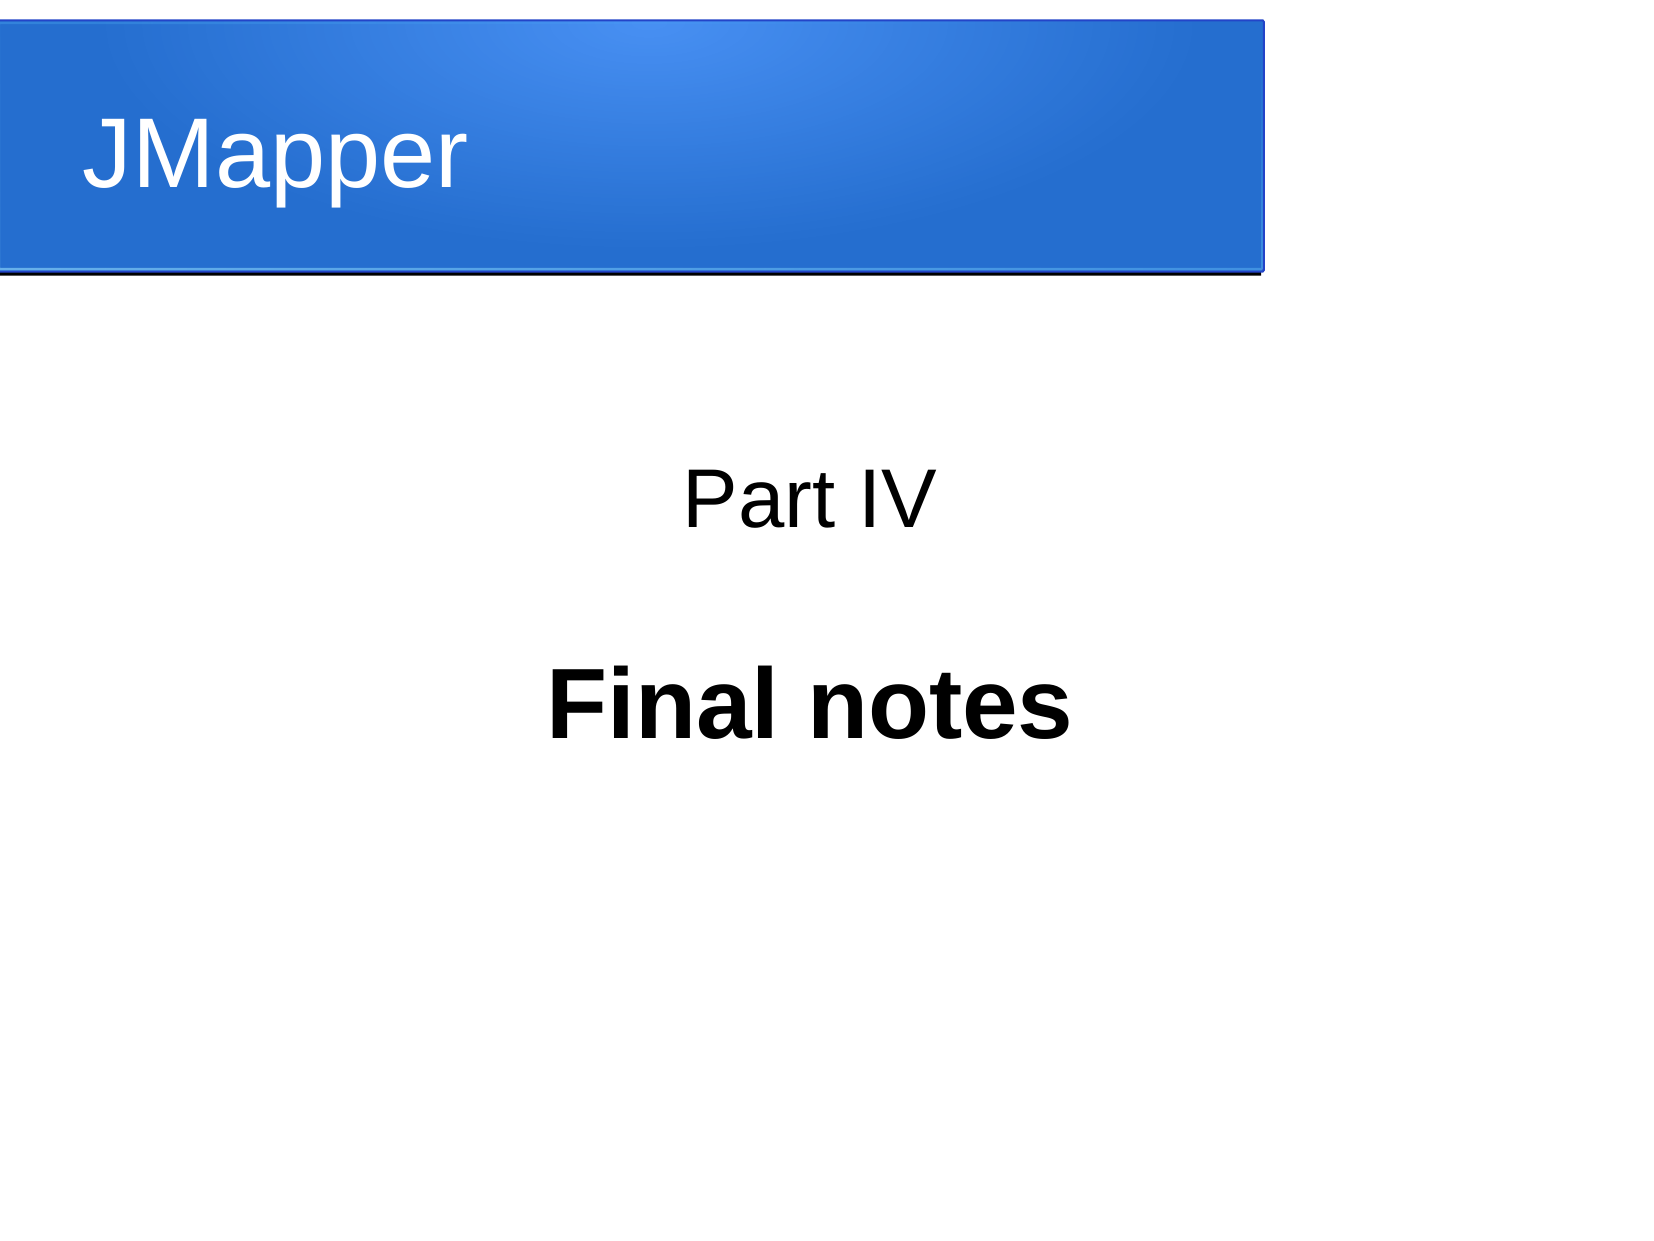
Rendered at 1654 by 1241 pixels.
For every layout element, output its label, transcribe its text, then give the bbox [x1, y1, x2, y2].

subtitle Part IV Final notes [82, 290, 1538, 922]
title JMapper [82, 49, 1250, 257]
